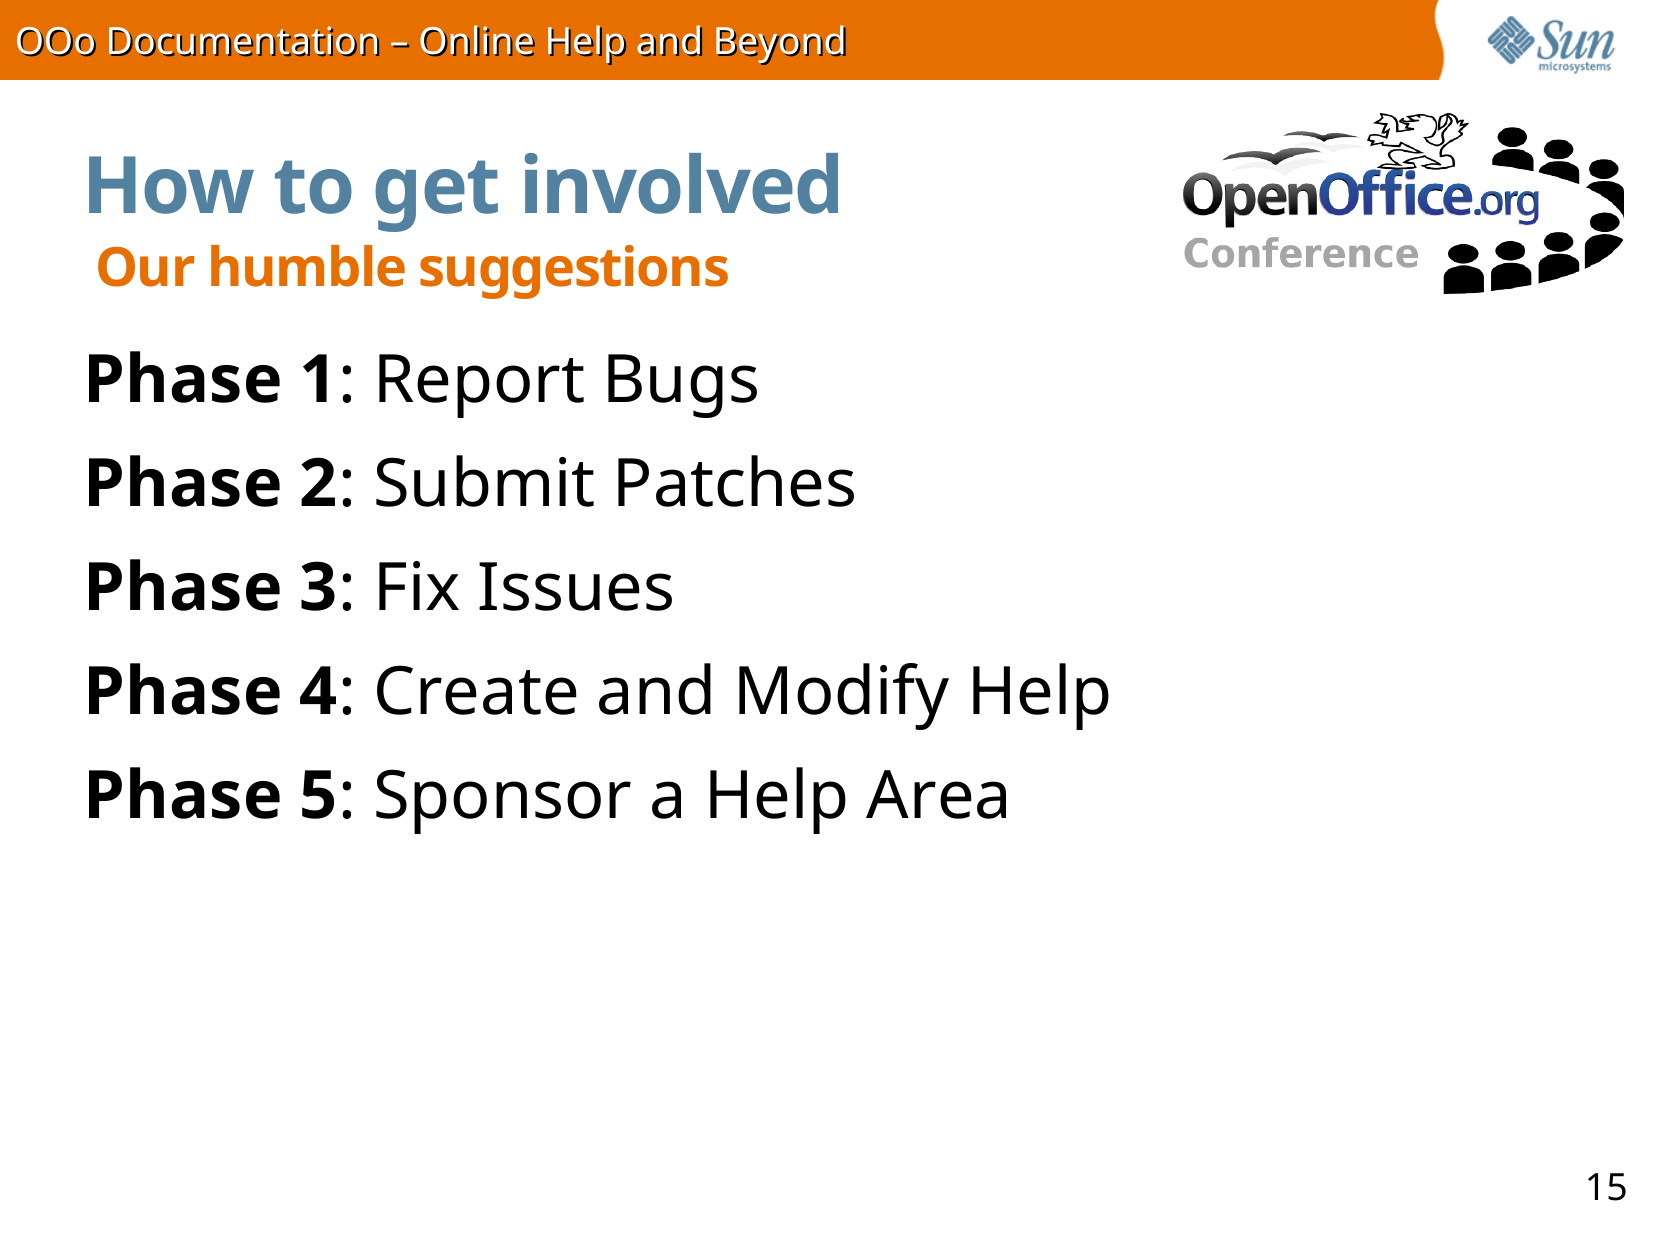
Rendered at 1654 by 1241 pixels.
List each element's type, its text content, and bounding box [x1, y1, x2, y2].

list Phase 1: Report Bugs Phase 2: Submit Patches Phase 3: Fix Issues Phase 4: Create and Modify Help Phase 5: Sponsor a Help Area [64, 340, 1401, 1062]
title How to get involved Our humble suggestions [82, 135, 1585, 279]
picture [0, 0, 1654, 80]
picture [1183, 113, 1624, 294]
